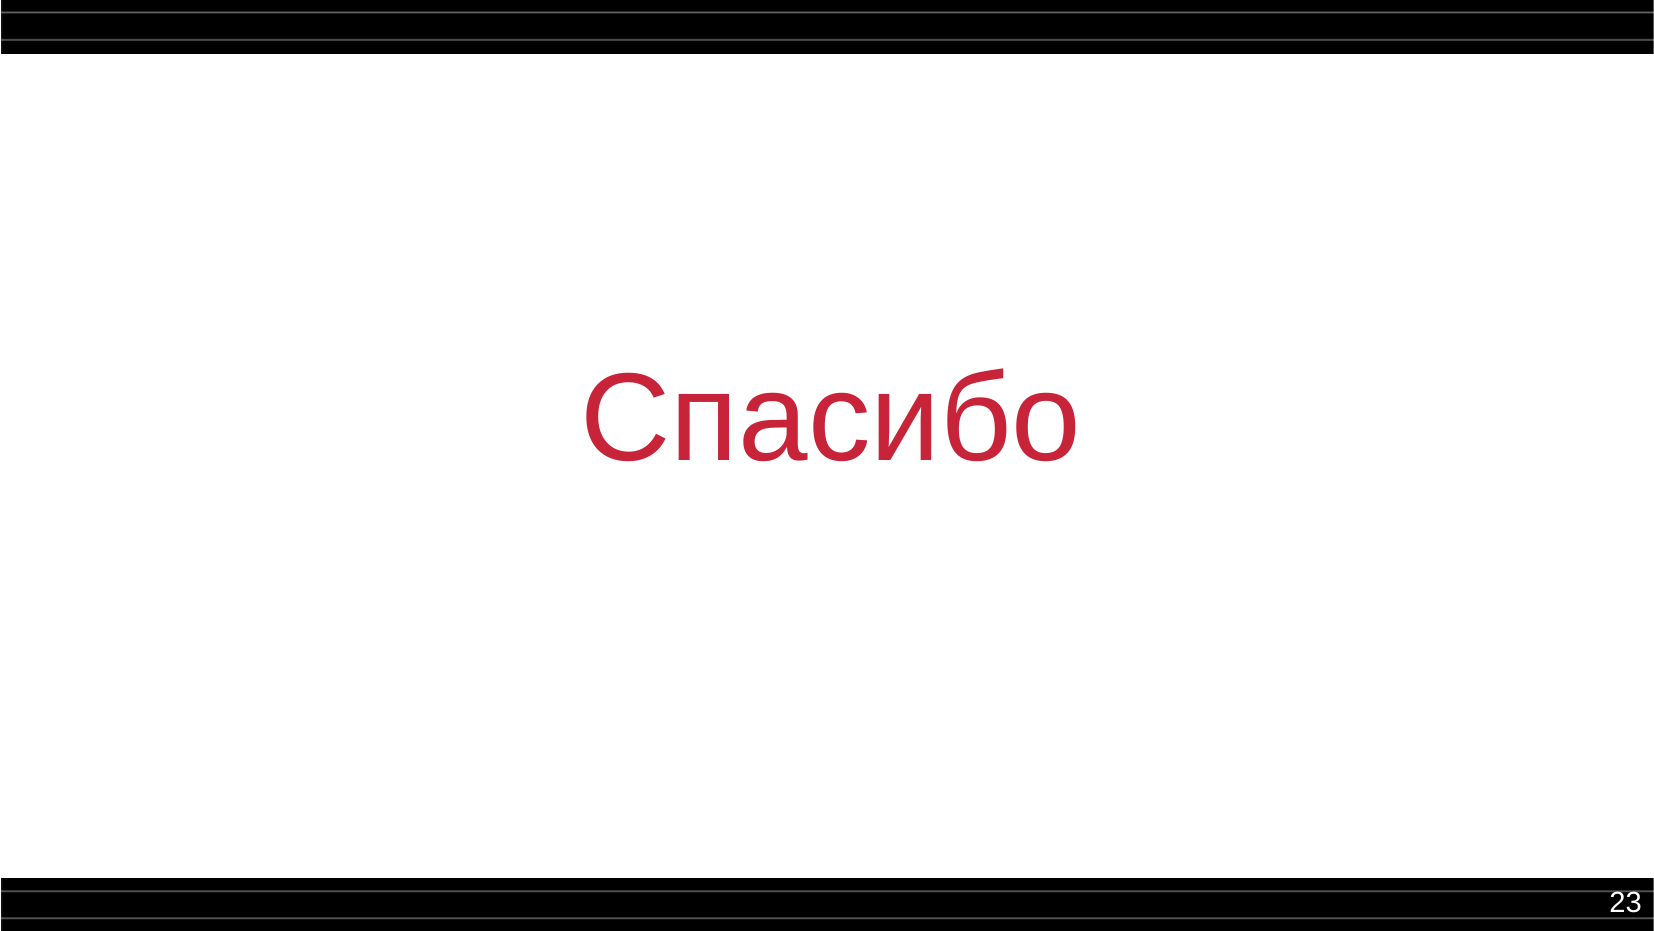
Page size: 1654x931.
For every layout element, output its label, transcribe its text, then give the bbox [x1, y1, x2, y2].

picture [1, 0, 1654, 54]
title Спасибо [86, 339, 1576, 496]
picture [1, 878, 1654, 931]
